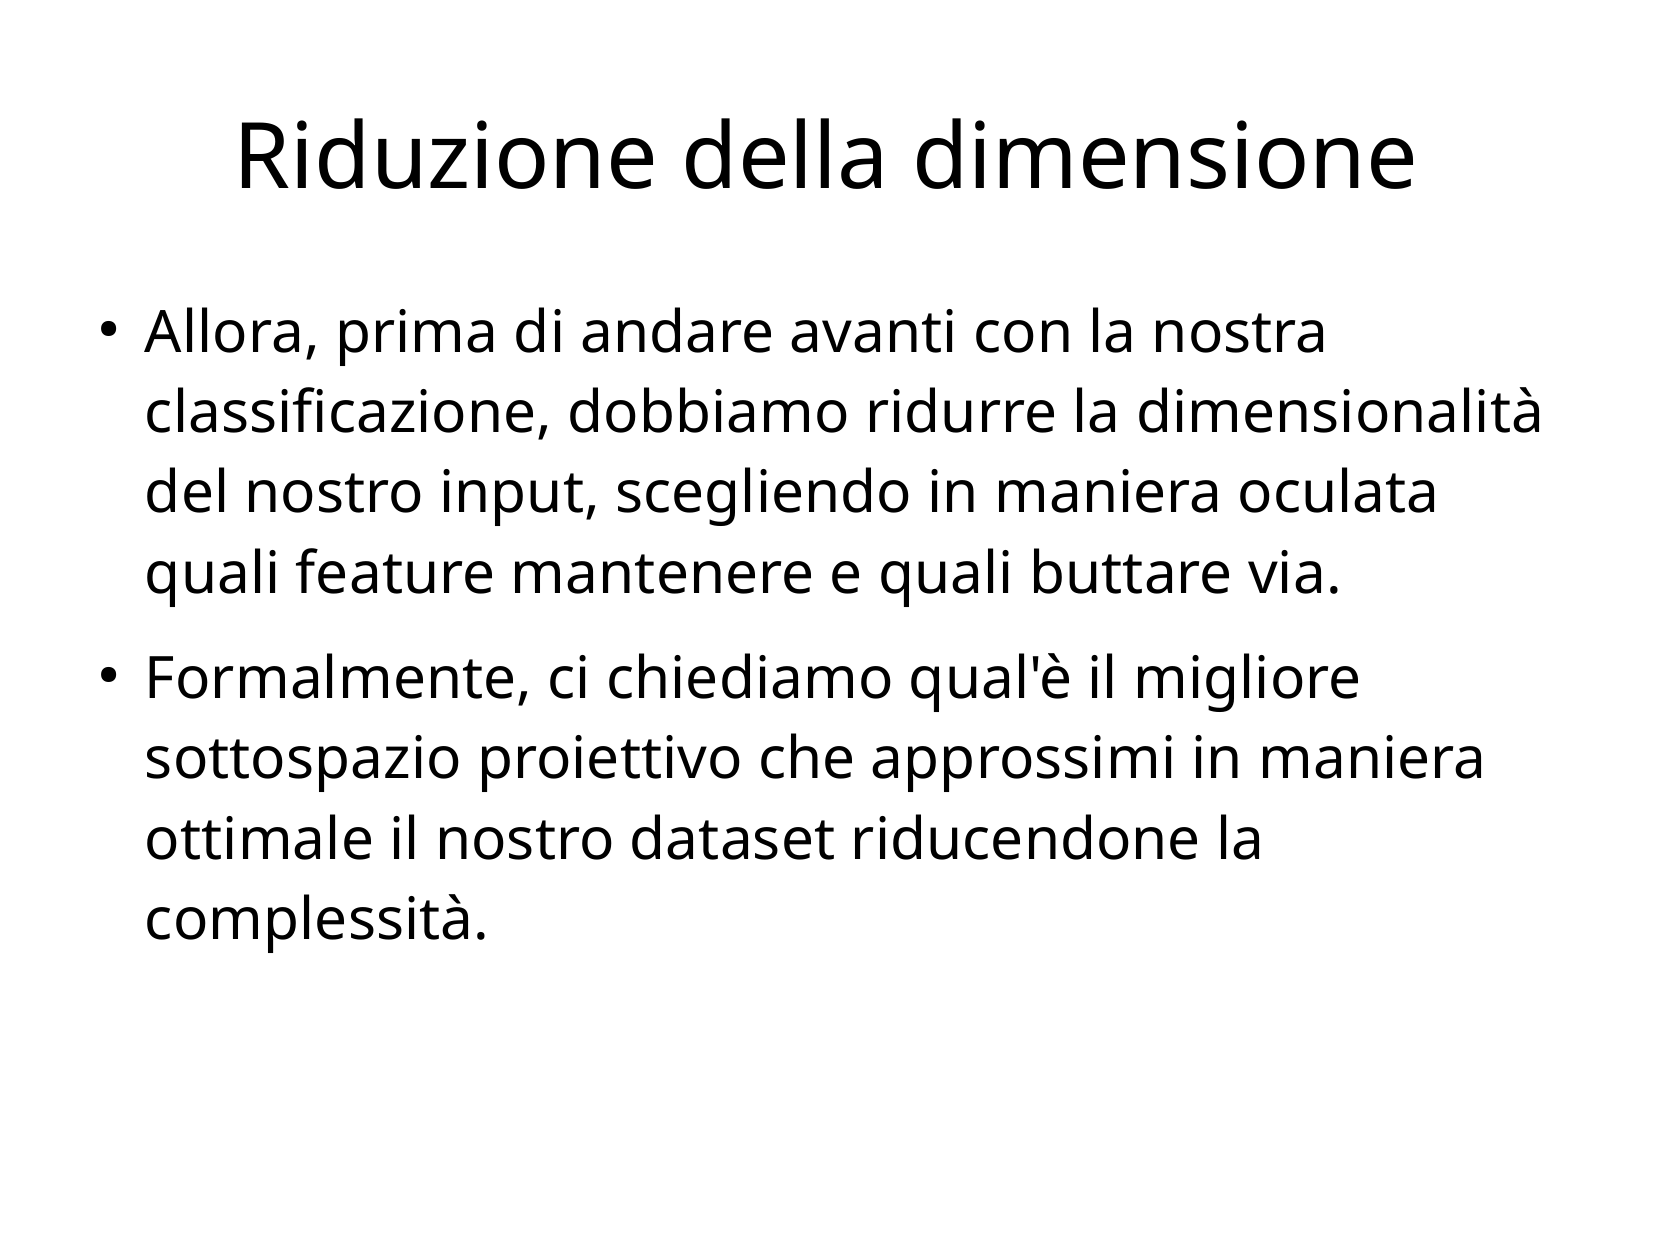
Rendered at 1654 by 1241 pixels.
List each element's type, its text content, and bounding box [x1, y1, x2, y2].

list Allora, prima di andare avanti con la nostra classificazione, dobbiamo ridurre la dimensionalità del nostro input, scegliendo in maniera oculata quali feature mantenere e quali buttare via. Formalmente, ci chiediamo qual'è il migliore sottospazio proiettivo che approssimi in maniera ottimale il nostro dataset riducendone la complessità. [82, 290, 1571, 1010]
title Riduzione della dimensione [82, 49, 1571, 257]
